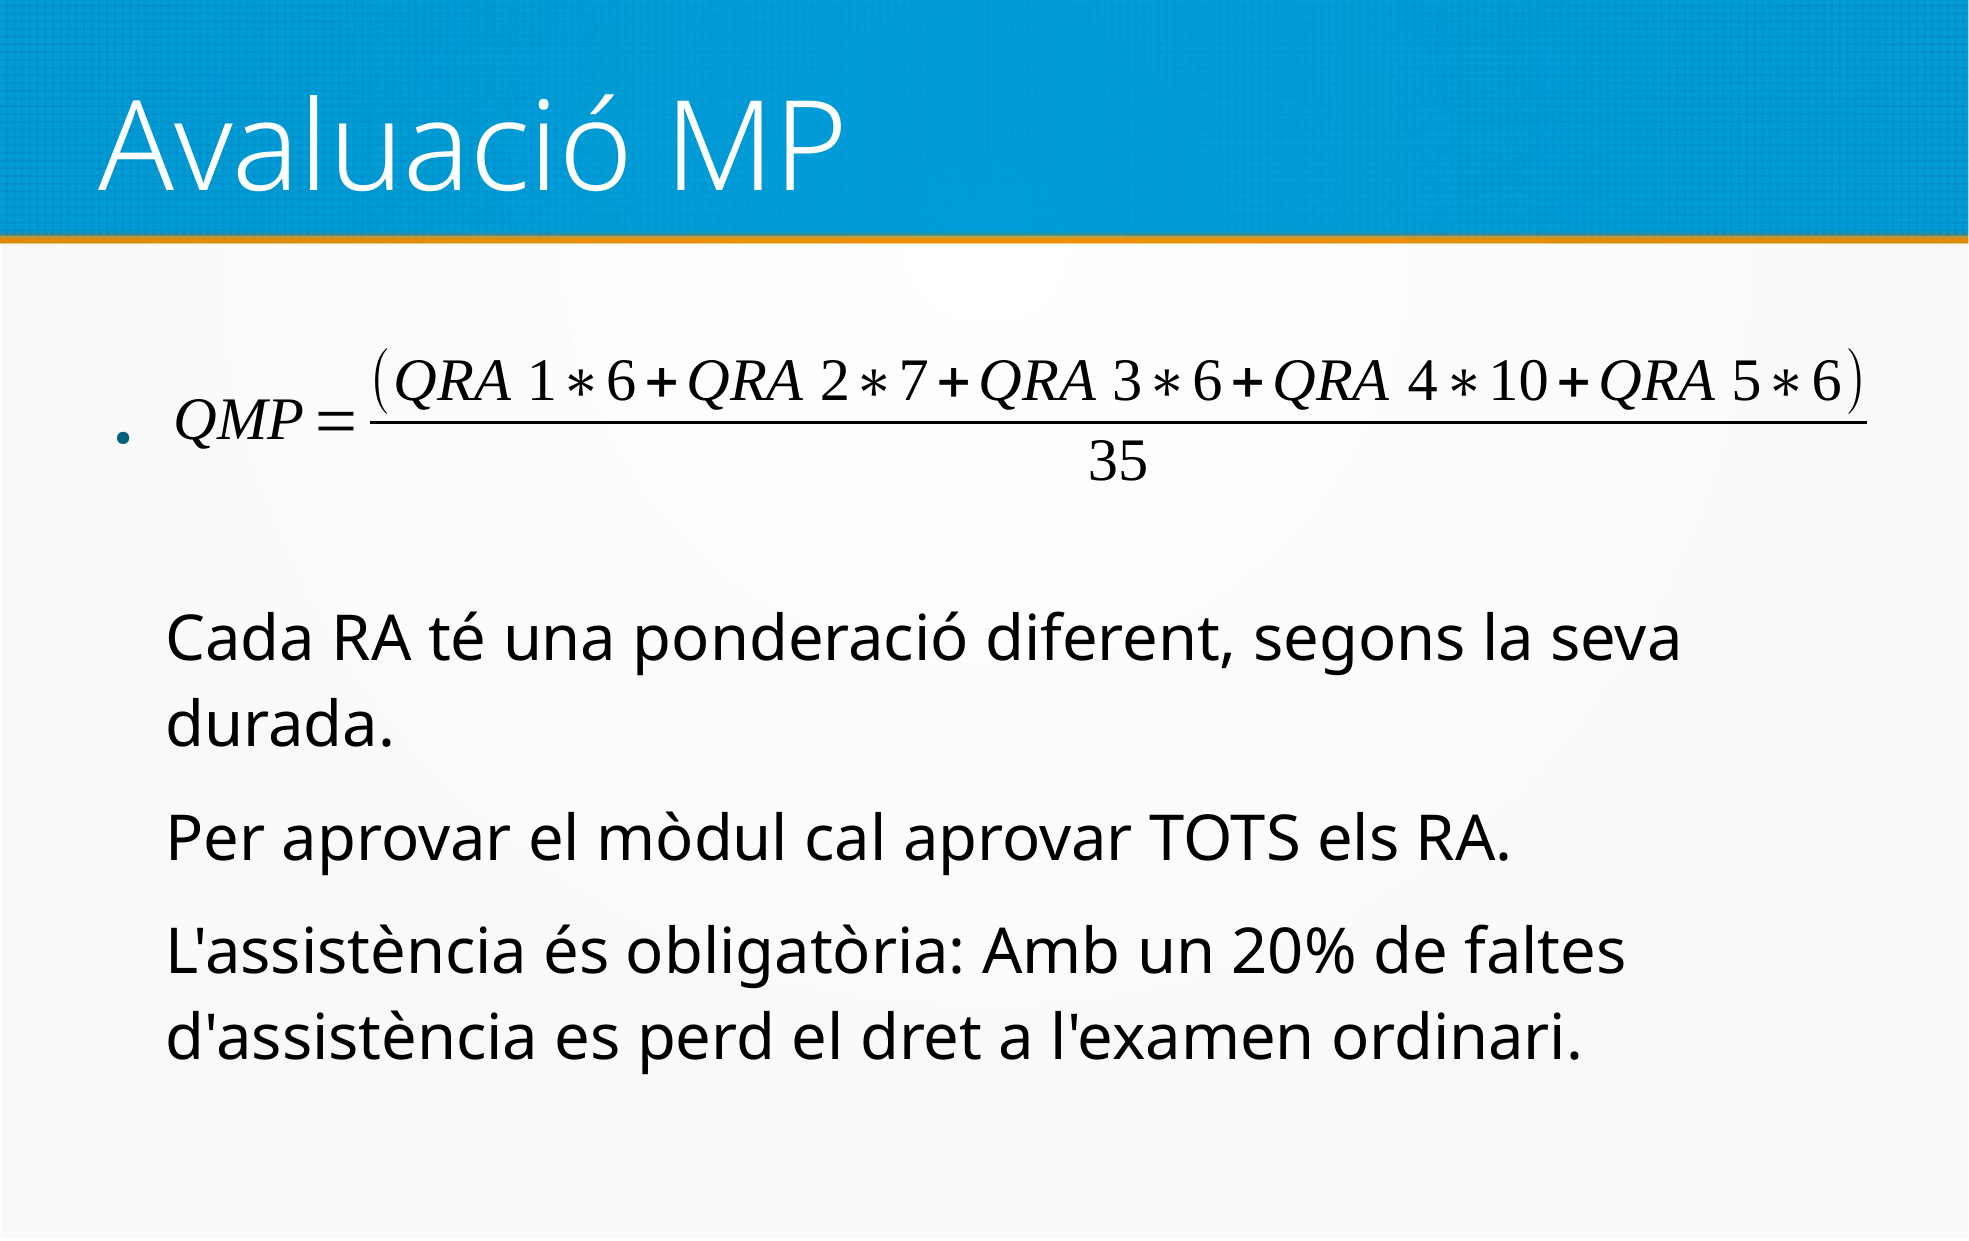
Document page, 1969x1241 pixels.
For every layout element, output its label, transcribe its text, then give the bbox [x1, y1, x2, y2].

chart [173, 344, 1871, 494]
list Cada RA té una ponderació diferent, segons la seva durada. Per aprovar el mòdul cal aprovar TOTS els RA. L'assistència és obligatòria: Amb un 20% de faltes d'assistència es perd el dret a l'examen ordinari. [98, 315, 1861, 1081]
picture [0, 233, 1969, 1241]
title Avaluació MP [98, 19, 1870, 227]
